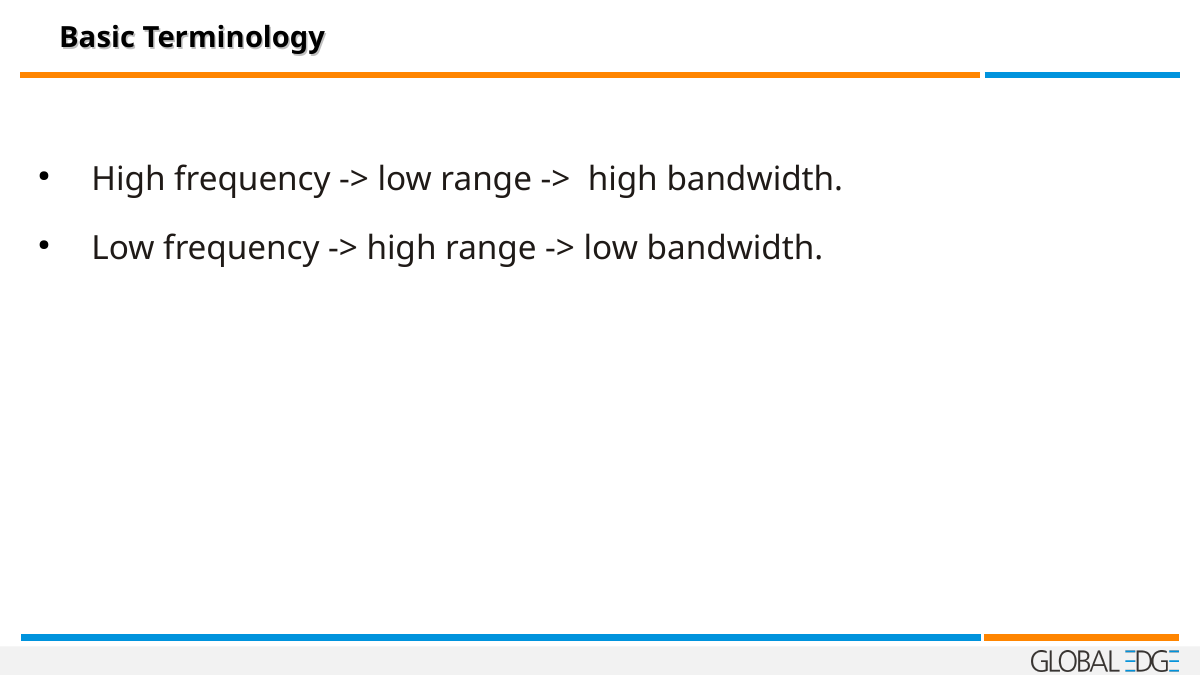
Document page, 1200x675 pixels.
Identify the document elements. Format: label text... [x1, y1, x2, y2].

title Basic Terminology [12, 9, 1088, 63]
list High frequency -> low range -> high bandwidth. Low frequency -> high range -> low bandwidth. [20, 87, 1179, 628]
picture [1031, 650, 1179, 672]
